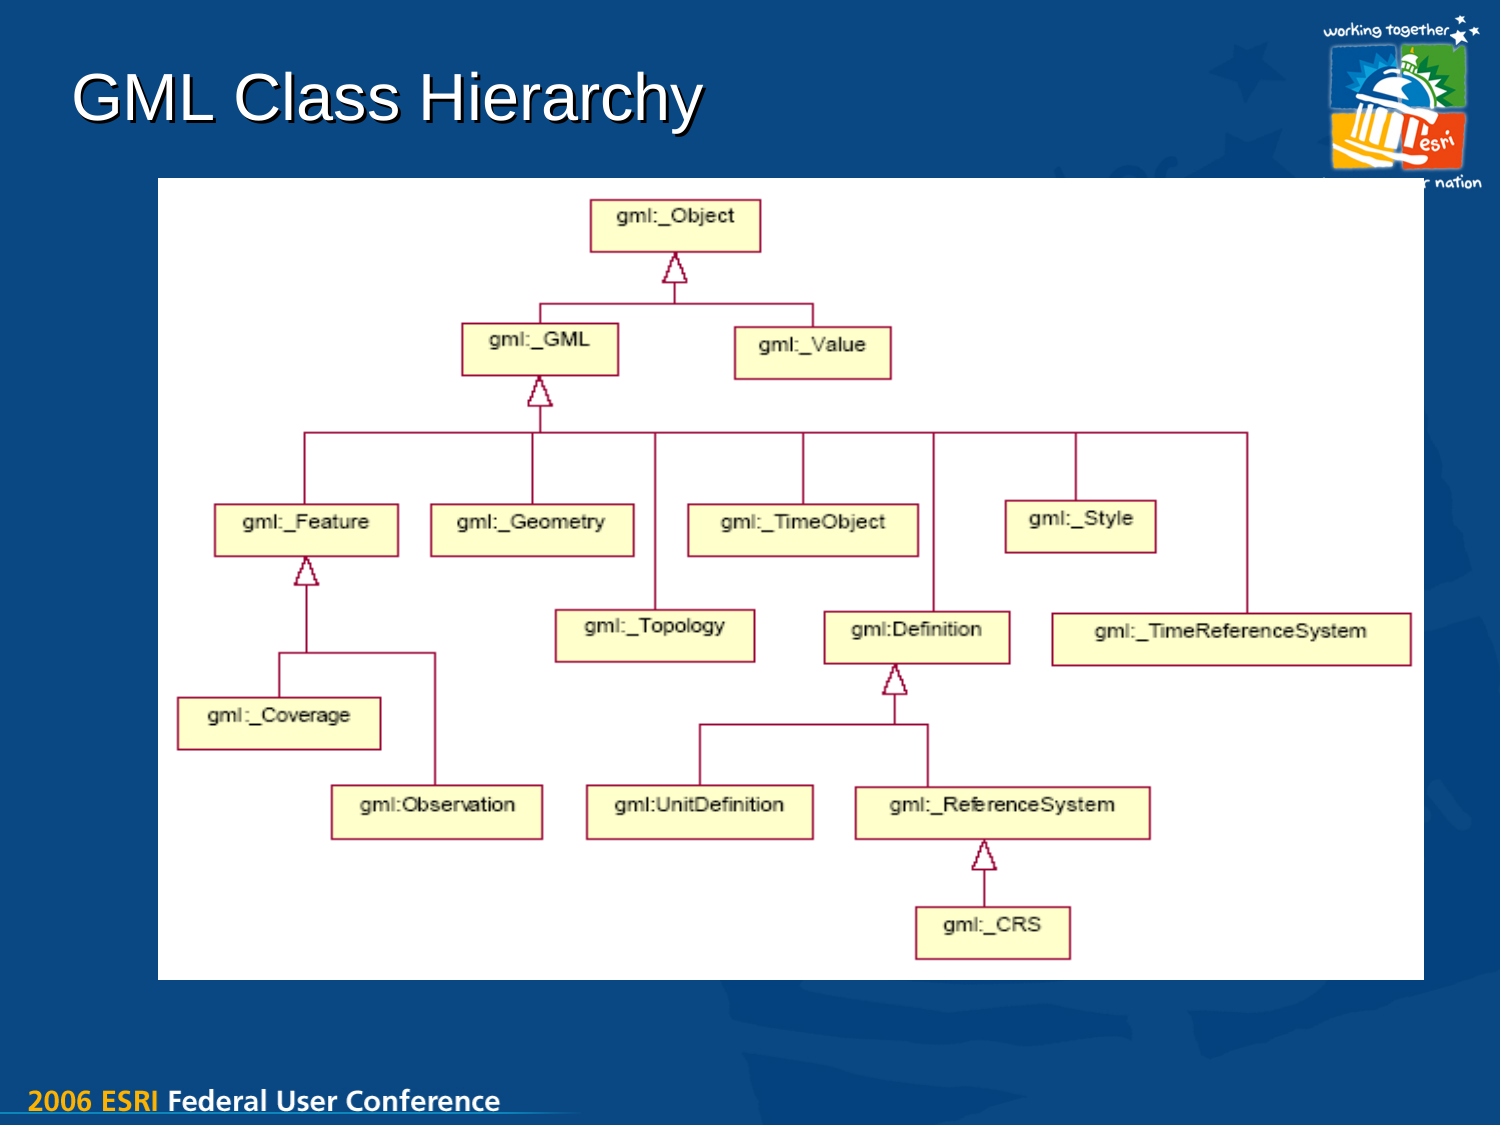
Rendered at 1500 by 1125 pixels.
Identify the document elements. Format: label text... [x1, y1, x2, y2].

title GML Class Hierarchy [56, 58, 1299, 253]
picture [0, 0, 1500, 1125]
